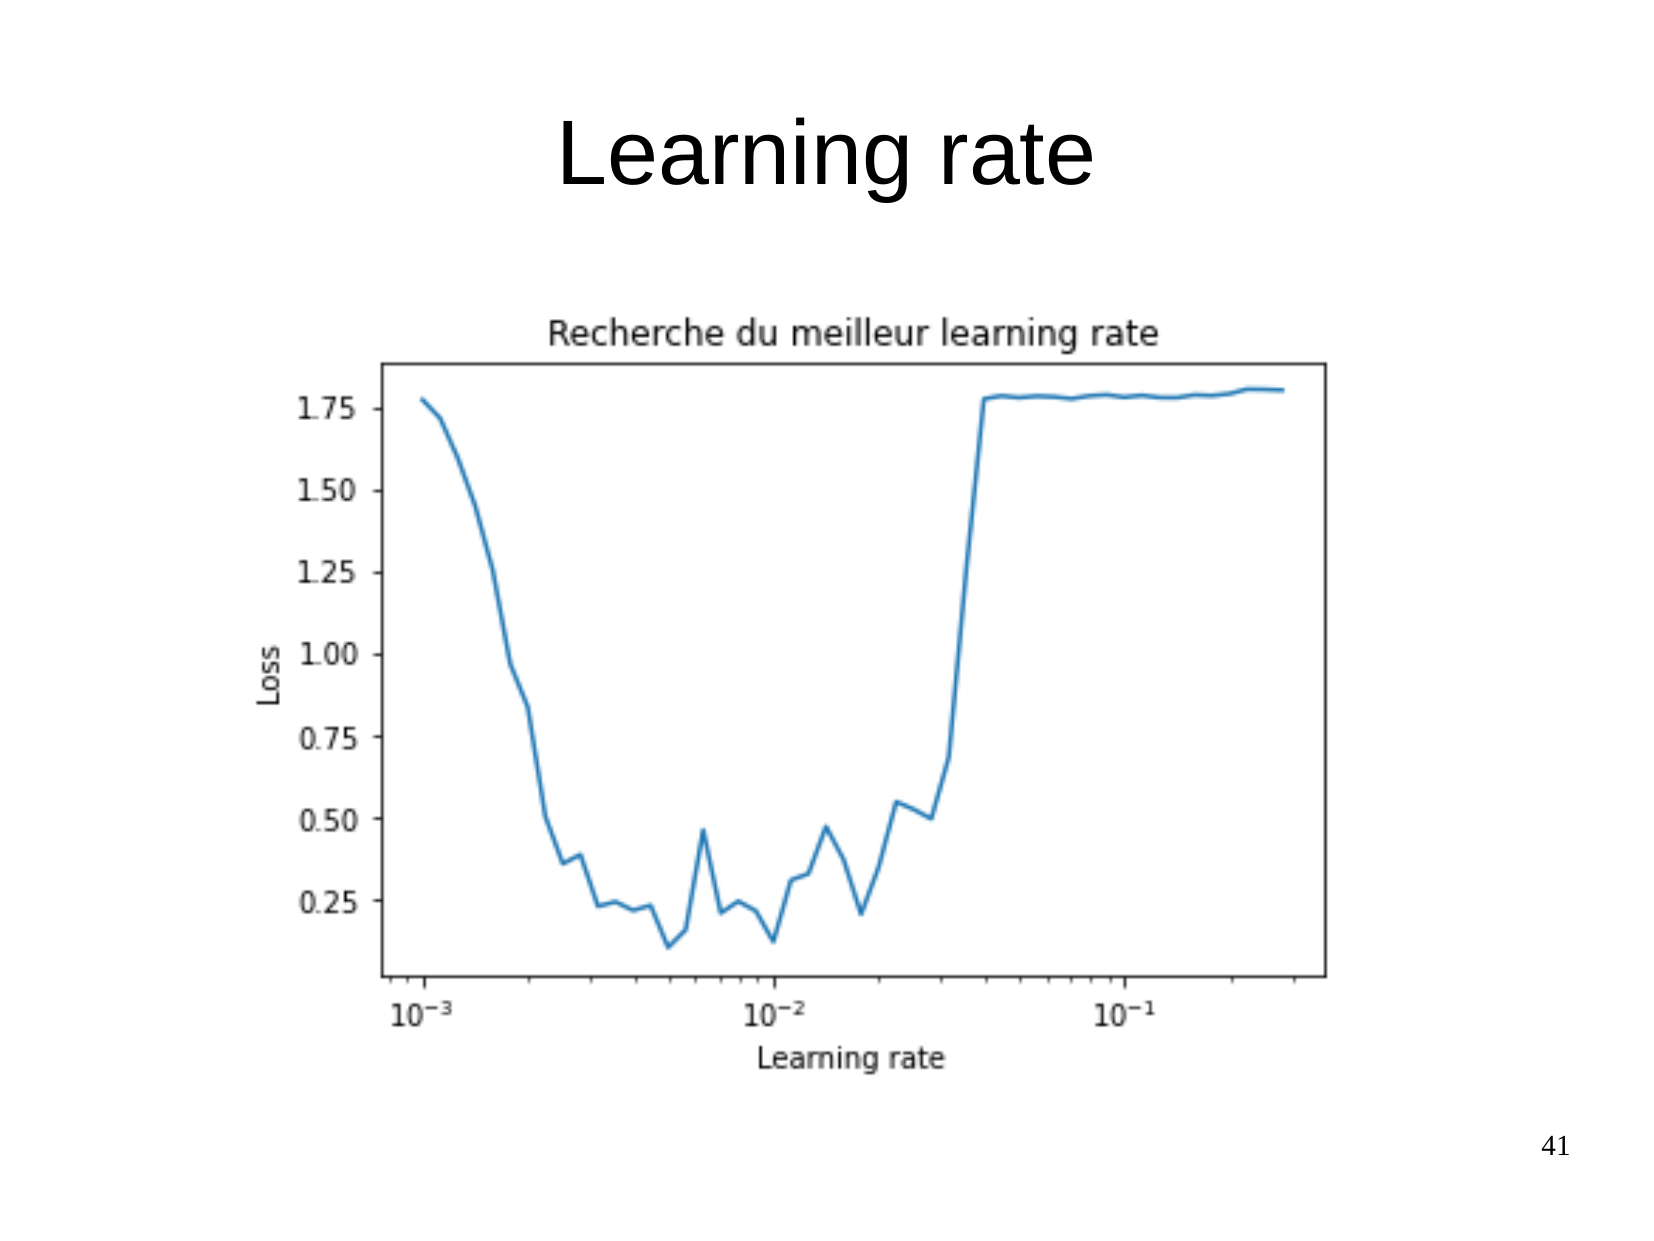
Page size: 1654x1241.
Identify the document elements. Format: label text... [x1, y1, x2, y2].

picture [232, 290, 1421, 1109]
title Learning rate [82, 49, 1571, 257]
